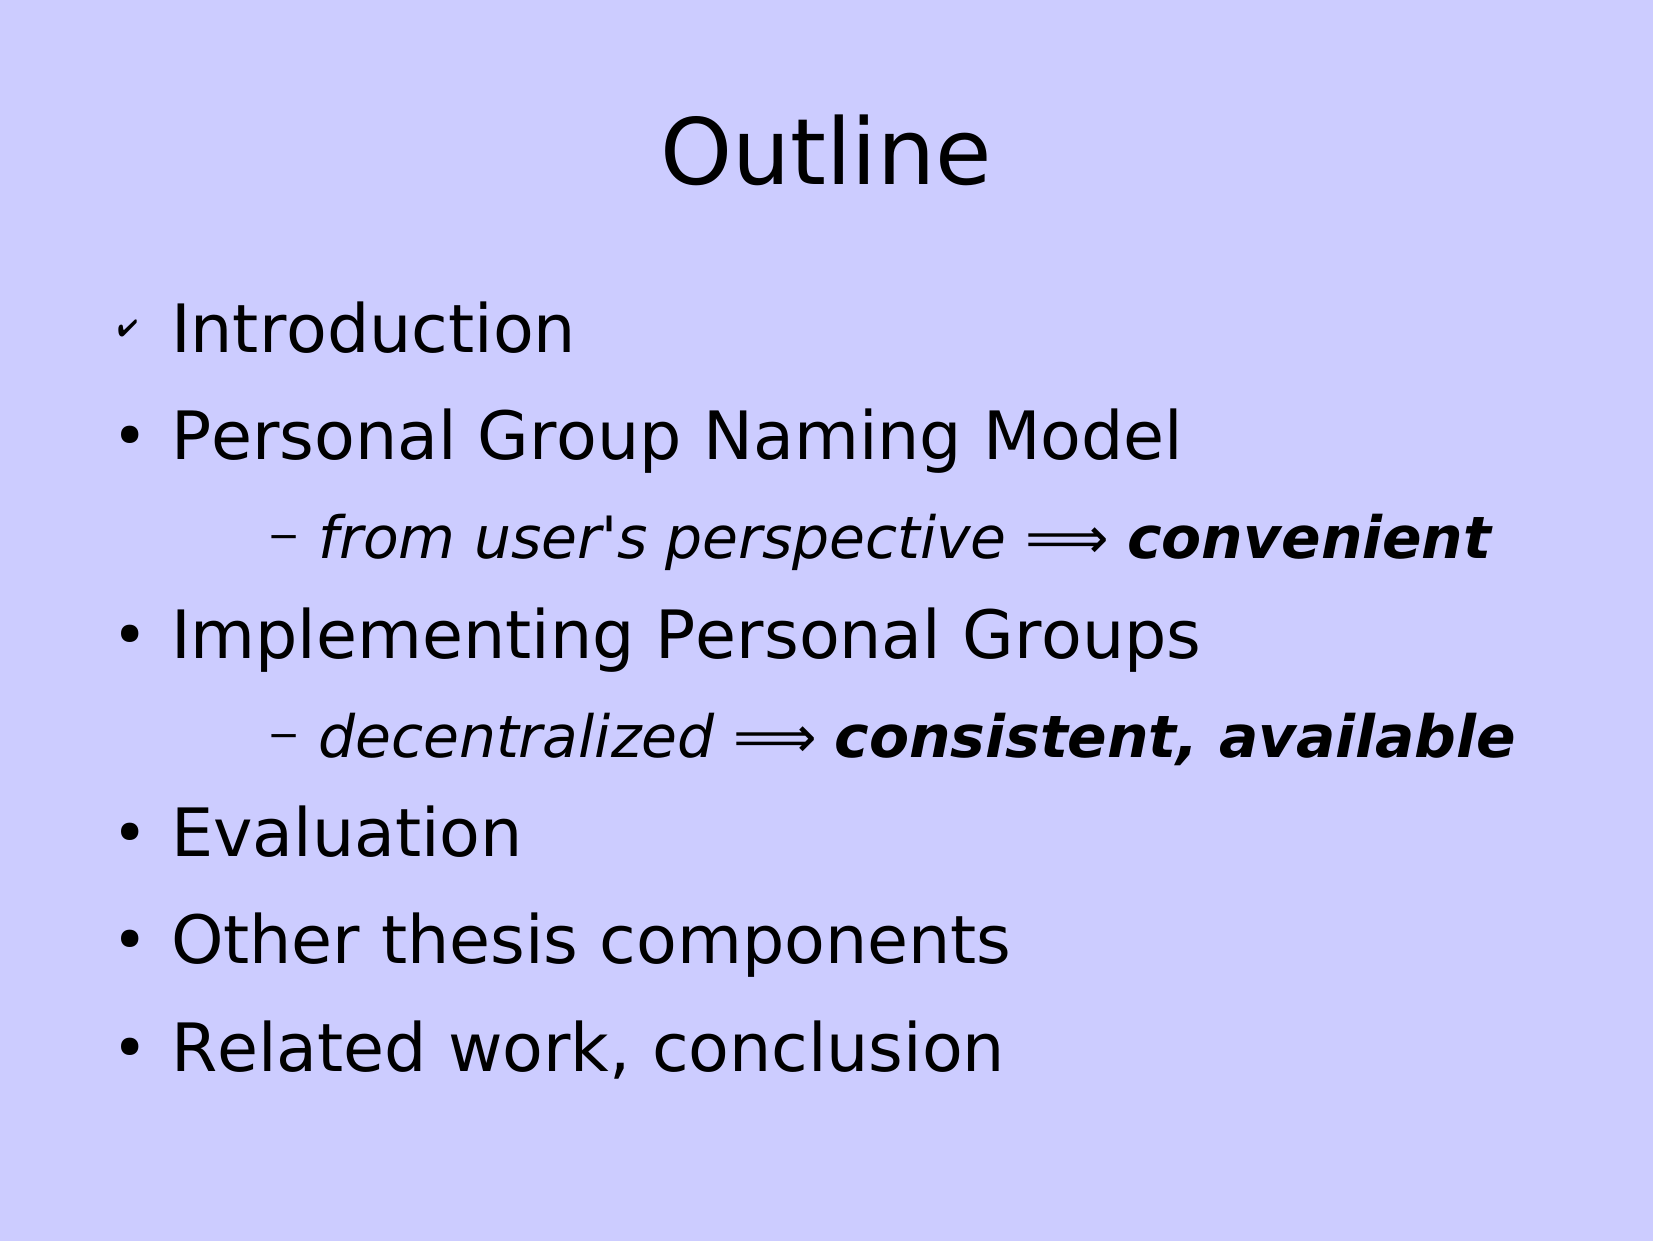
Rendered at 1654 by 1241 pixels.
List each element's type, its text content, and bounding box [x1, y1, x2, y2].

list Introduction Personal Group Naming Model from user's perspective ⟹ convenient Implementing Personal Groups decentralized ⟹ consistent, available Evaluation Other thesis components Related work, conclusion [82, 290, 1571, 1095]
title Outline [82, 56, 1571, 250]
